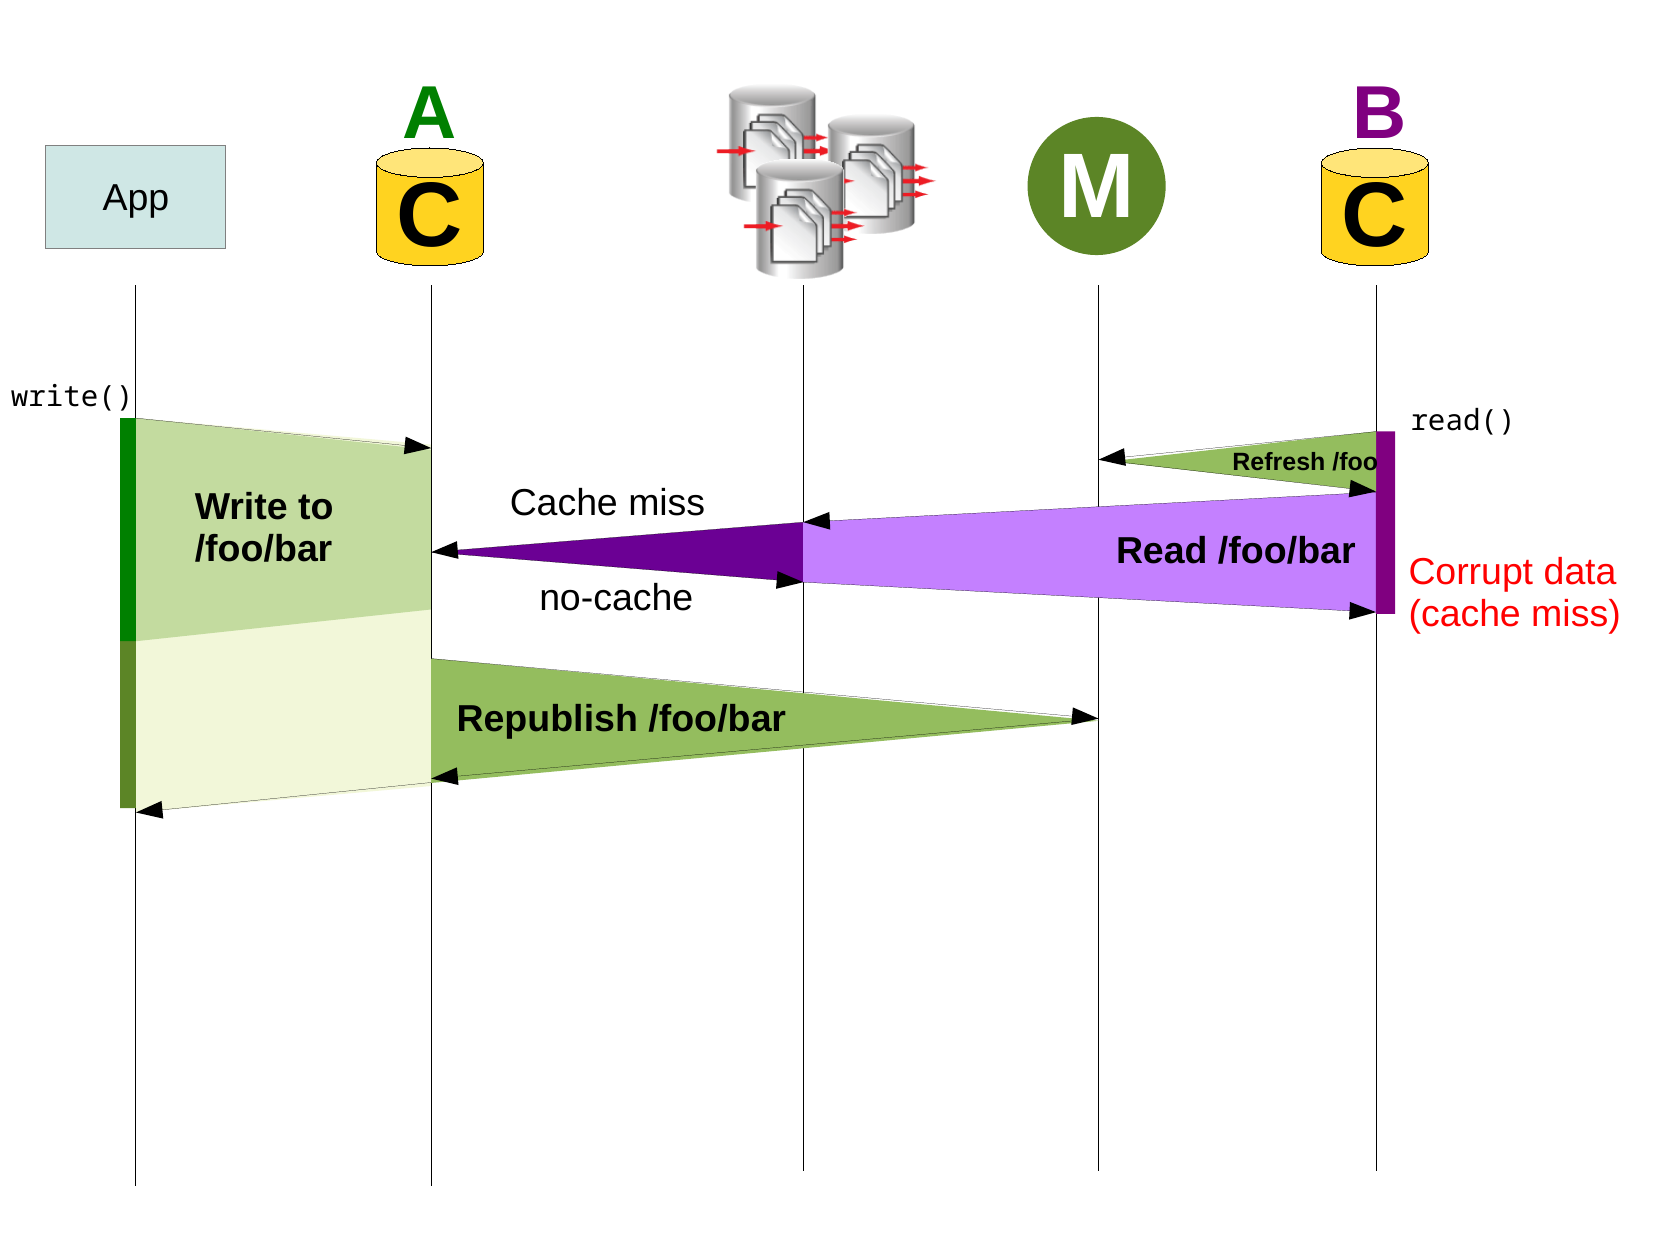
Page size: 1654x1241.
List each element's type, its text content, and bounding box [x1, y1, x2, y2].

text_box C [1321, 164, 1429, 266]
text_box no-cache [524, 568, 780, 626]
text_box Republish /foo/bar [441, 690, 804, 748]
text_box read() [1395, 392, 1595, 441]
text_box A [387, 63, 478, 155]
text_box Read /foo/bar [1101, 522, 1372, 579]
text_box [804, 693, 1071, 744]
text_box App [45, 145, 226, 249]
text_box Cache miss [495, 474, 751, 532]
text_box [221, 783, 431, 805]
text_box M [1027, 116, 1166, 256]
text_box Write to /foo/bar [180, 478, 406, 577]
text_box B [1338, 63, 1429, 161]
text_box Refresh /foo [1217, 440, 1458, 484]
text_box C [376, 164, 484, 266]
text_box Corrupt data (cache miss) [1393, 543, 1653, 642]
text_box [215, 425, 405, 445]
text_box [120, 418, 768, 812]
text_box [458, 722, 1071, 781]
title Replica Server [1321, 148, 1429, 178]
text_box [458, 484, 1396, 614]
text_box [1304, 431, 1395, 440]
text_box [1320, 484, 1350, 488]
text_box [1126, 449, 1217, 473]
text_box write() [0, 368, 196, 418]
picture [711, 84, 942, 280]
text_box Serve replica to CDN [376, 147, 484, 178]
